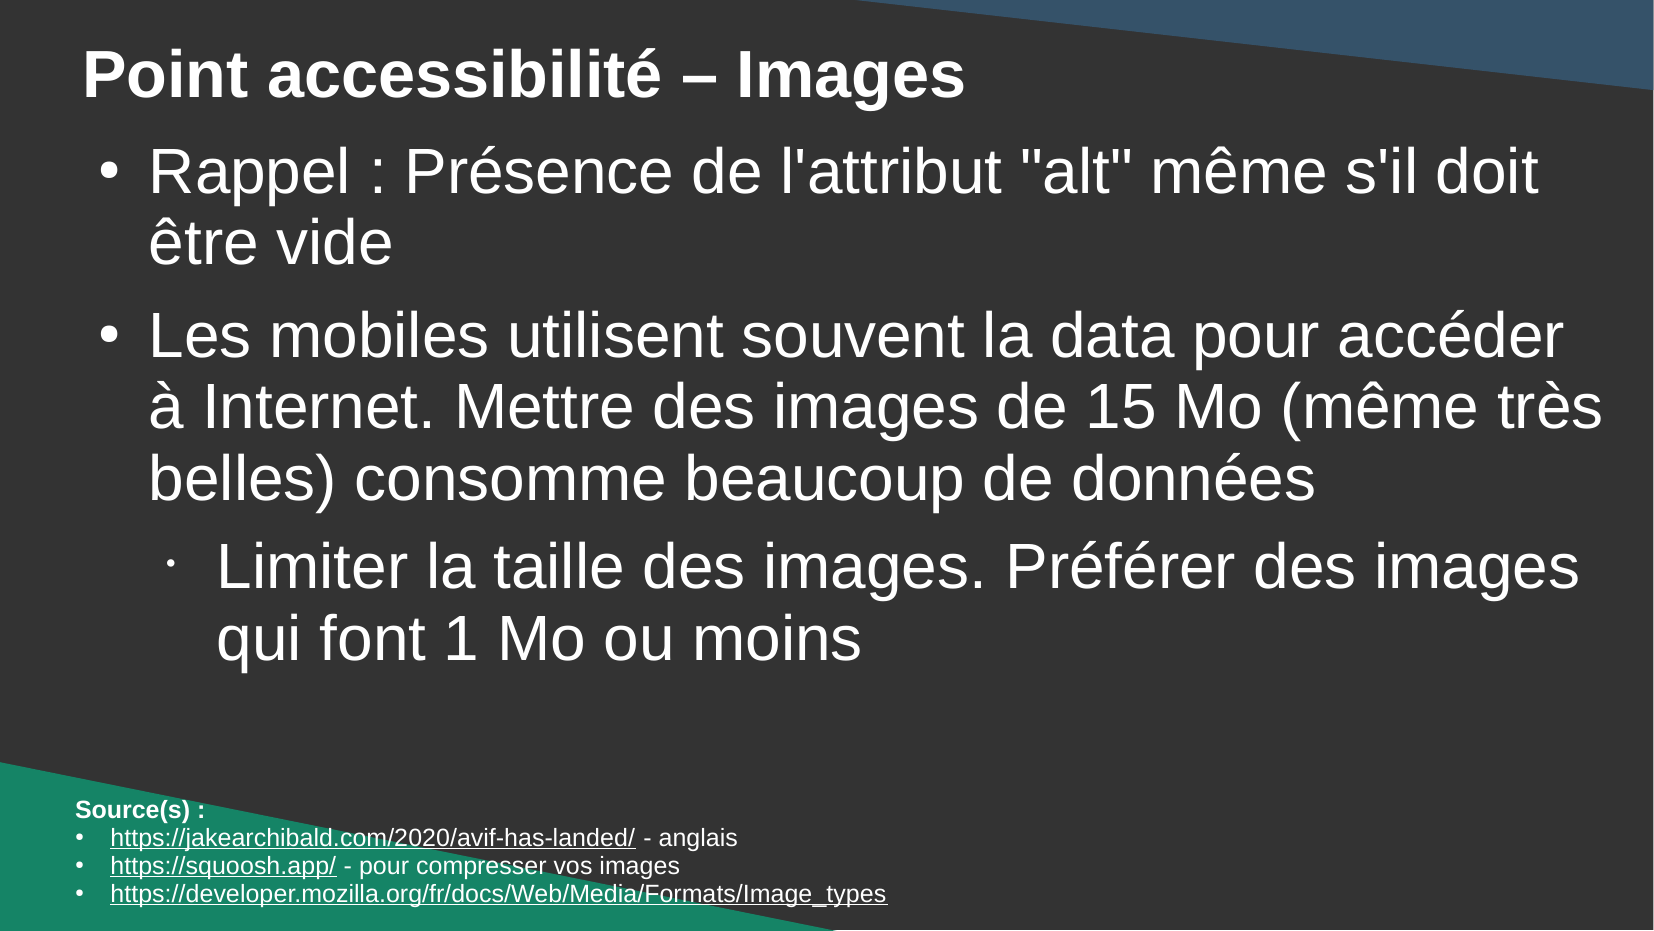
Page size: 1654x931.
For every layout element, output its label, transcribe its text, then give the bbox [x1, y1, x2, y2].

text_box Source(s) : https://jakearchibald.com/2020/avif-has-landed/ - anglais https://squoosh.app/ - pour compresser vos images https://developer.mozilla.org/fr/docs/Web/Media/Formats/Image_types [60, 788, 1546, 916]
title Point accessibilité – Images [82, 37, 1571, 122]
text_box [0, 762, 837, 931]
text_box [855, 0, 1654, 91]
list Rappel : Présence de l'attribut "alt" même s'il doit être vide Les mobiles utilisent souvent la data pour accéder à Internet. Mettre des images de 15 Mo (même très belles) consomme beaucoup de données Limiter la taille des images. Préférer des images qui font 1 Mo ou moins [80, 135, 1605, 736]
